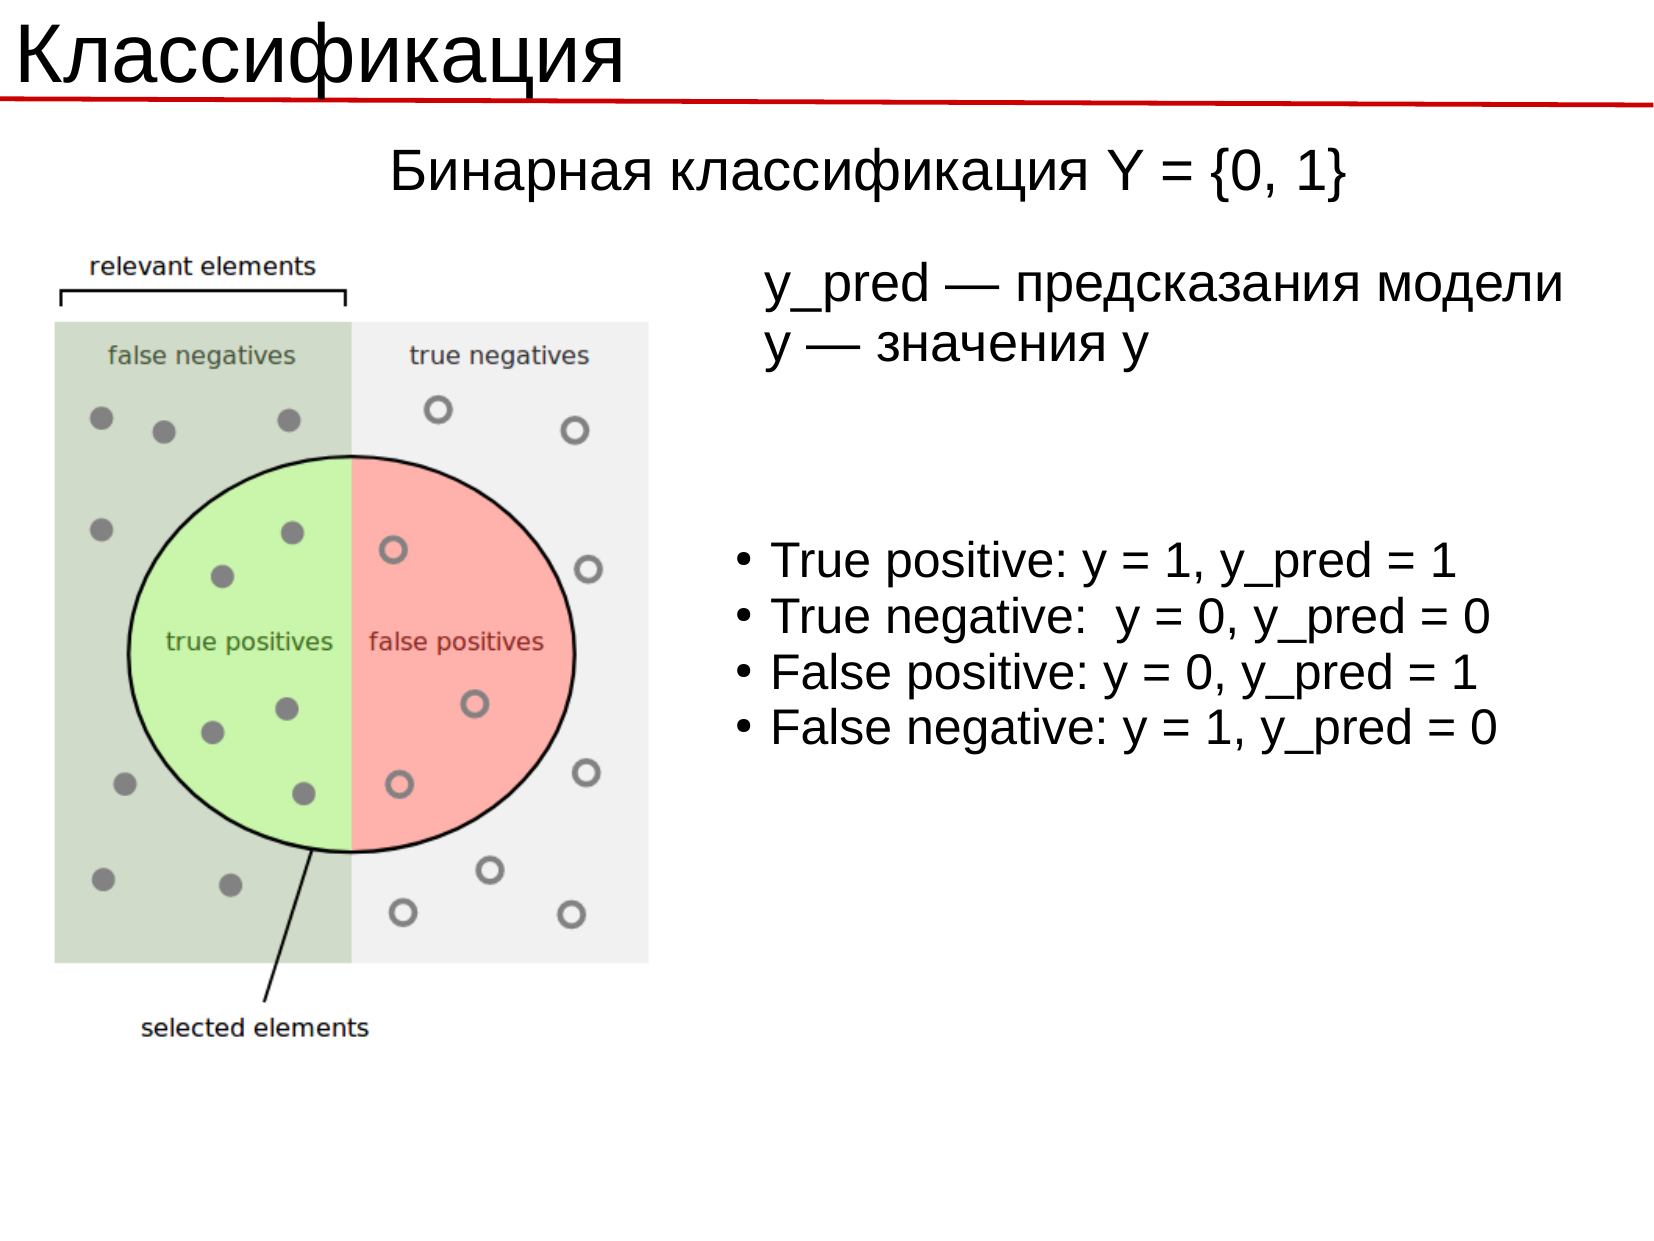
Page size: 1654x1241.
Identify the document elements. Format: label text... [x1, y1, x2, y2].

text_box Классификация [0, 0, 1171, 111]
text_box True positive: y = 1, y_pred = 1 True negative: y = 0, y_pred = 0 False positive: y = 0, y_pred = 1 False negative: y = 1, y_pred = 0 [720, 525, 1516, 763]
picture [30, 244, 816, 1066]
text_box y_pred — предсказания модели y — значения y [750, 244, 1591, 442]
text_box Бинарная классификация Y = {0, 1} [375, 130, 1621, 211]
